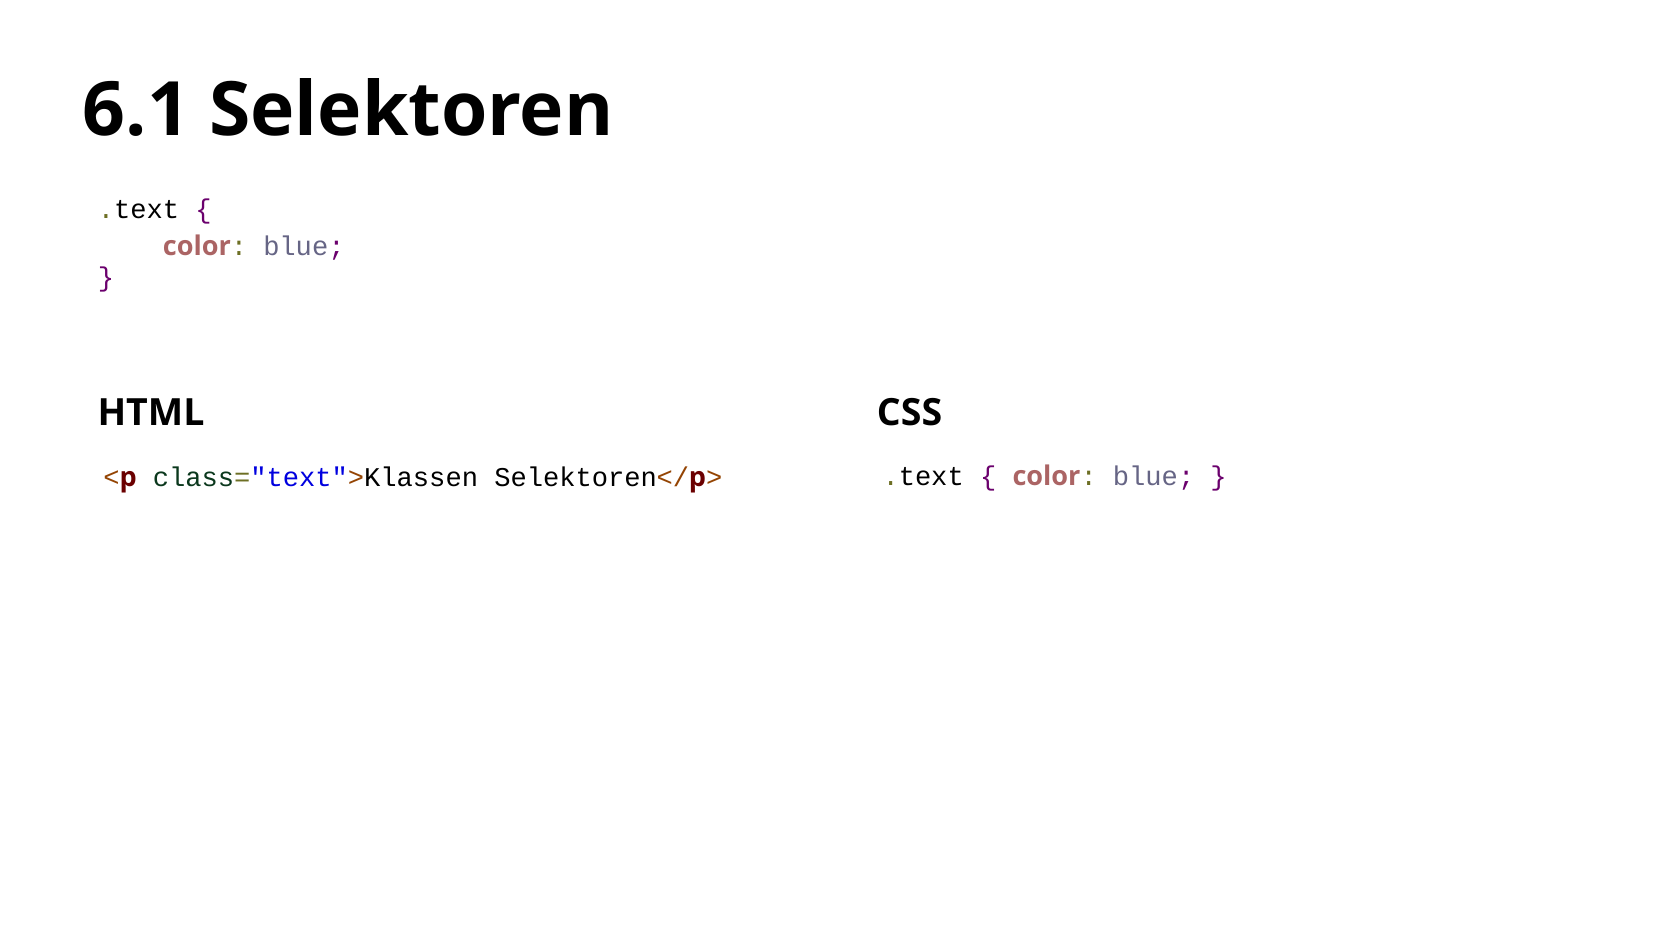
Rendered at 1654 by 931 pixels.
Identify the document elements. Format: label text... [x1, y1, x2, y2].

text_box .text { color: blue; } [867, 448, 1255, 495]
text_box HTML [82, 377, 207, 441]
text_box <p class="text">Klassen Selektoren</p> [88, 450, 736, 497]
text_box CSS [862, 377, 954, 441]
title 6.1 Selektoren [82, 59, 1571, 154]
text_box .text { color: blue; } [83, 188, 1536, 355]
